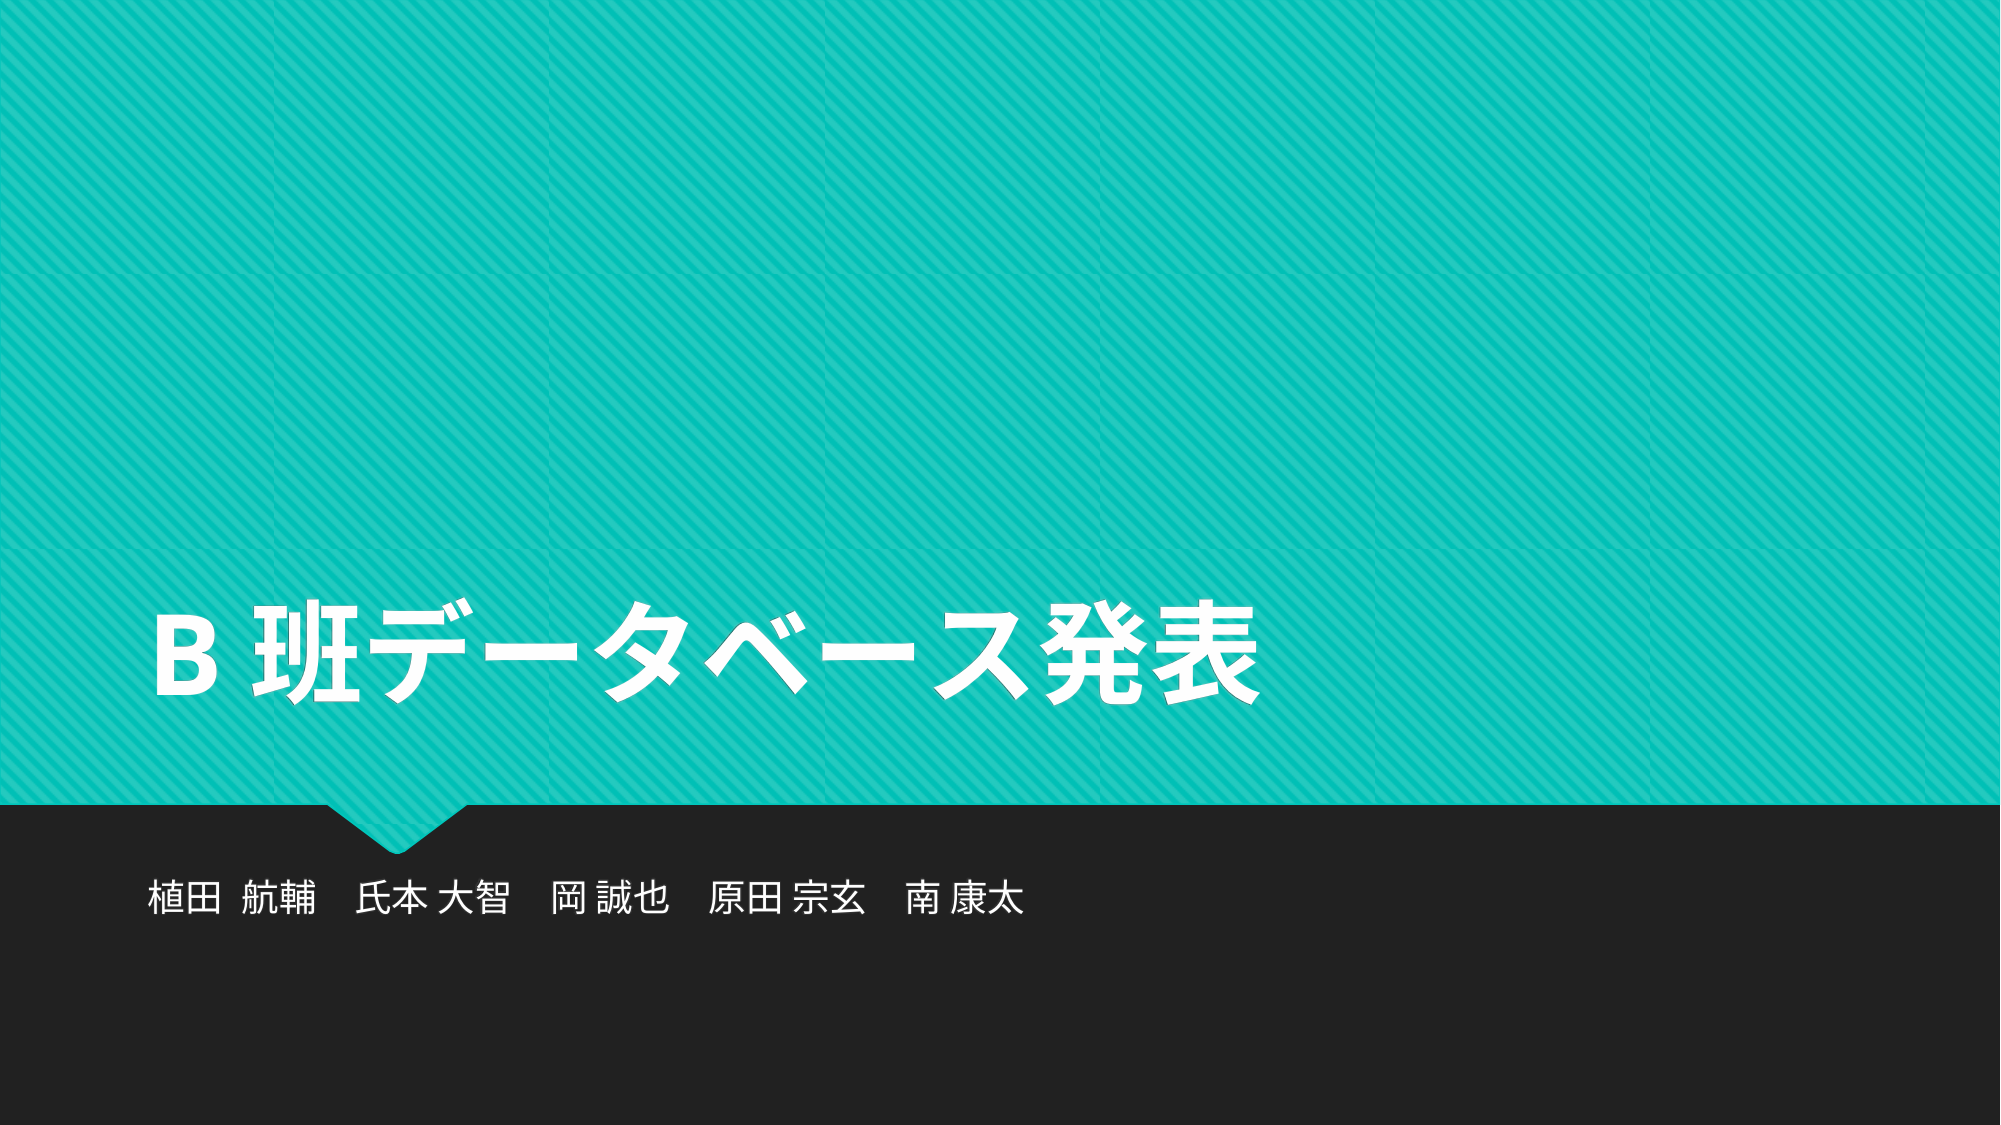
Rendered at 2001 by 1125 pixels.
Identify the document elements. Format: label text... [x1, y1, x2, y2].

title B班データベース発表 [132, 237, 1868, 726]
subtitle 植田 航輔 氏本 大智 岡 誠也 原田 宗玄 南 康太 [132, 866, 1868, 938]
